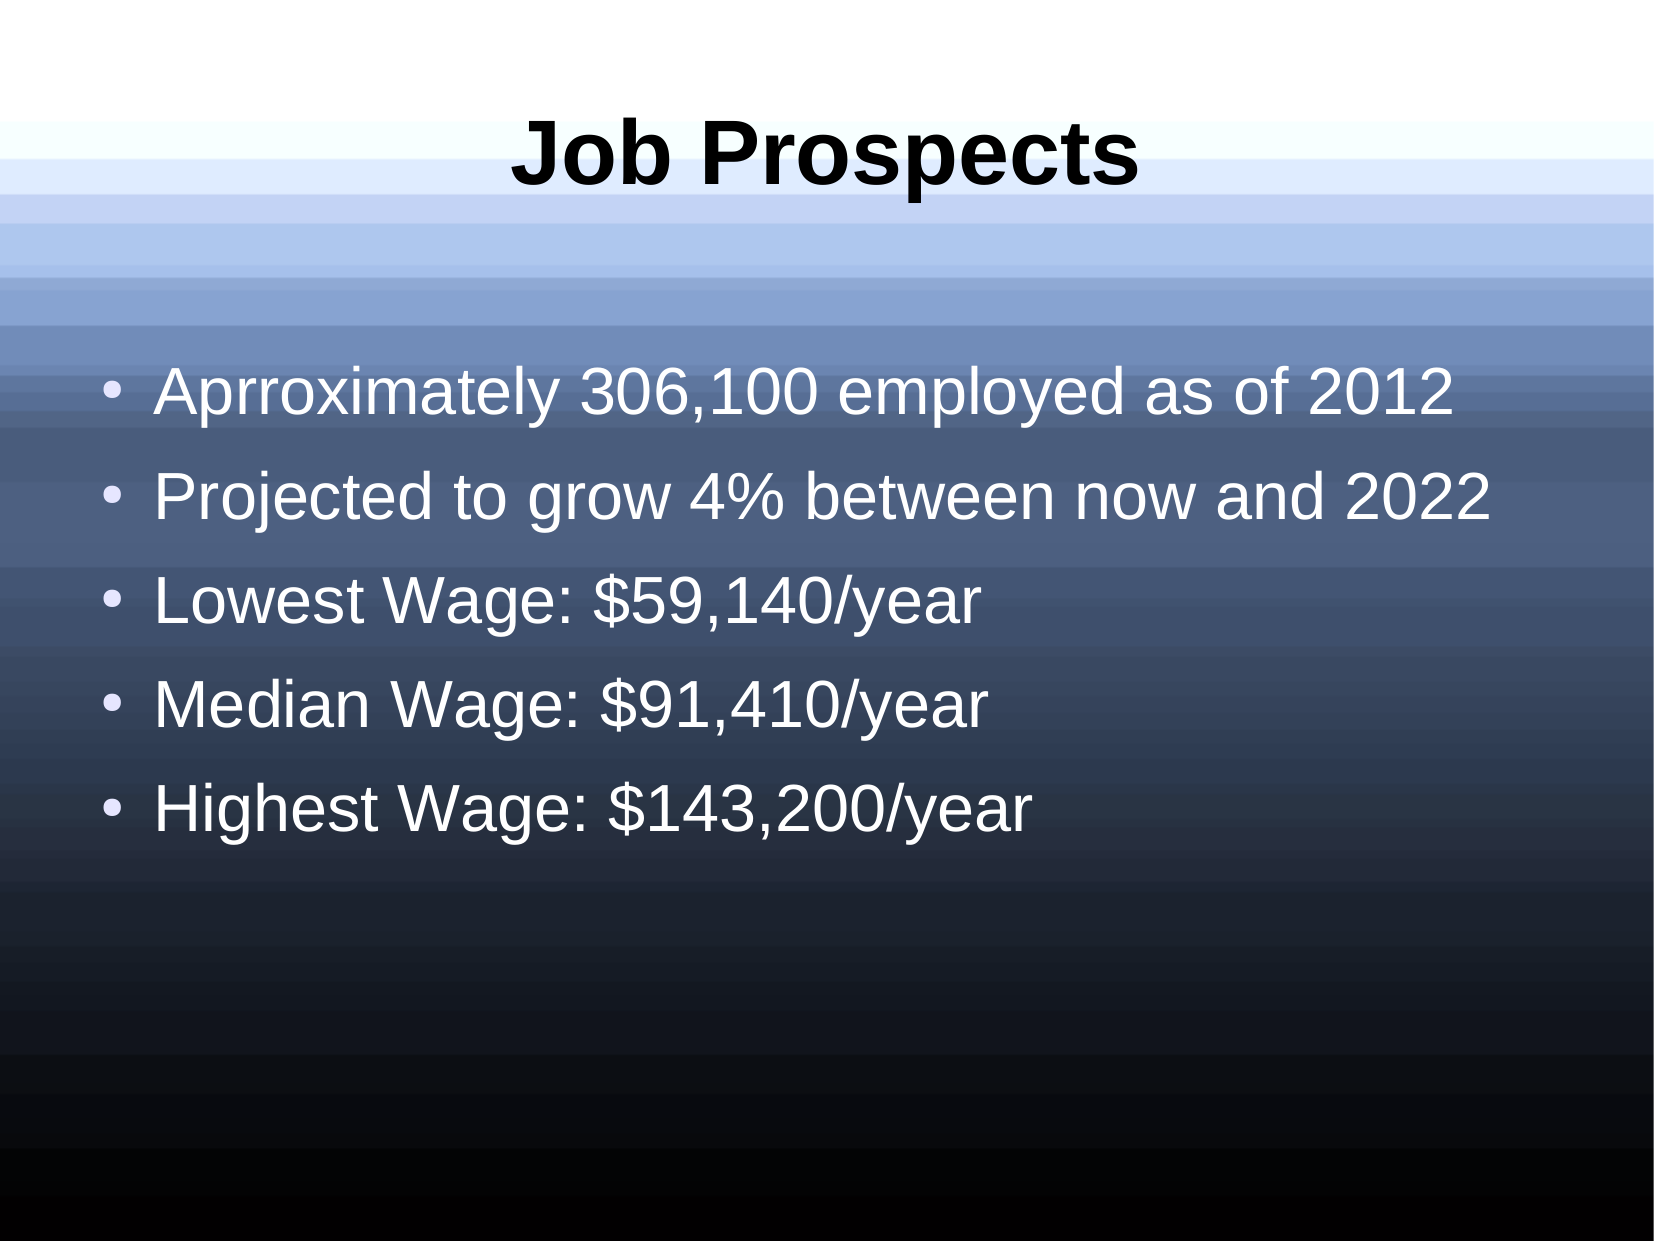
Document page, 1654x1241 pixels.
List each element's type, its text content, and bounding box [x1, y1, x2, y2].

list Aprroximately 306,100 employed as of 2012 Projected to grow 4% between now and 2022 Lowest Wage: $59,140/year Median Wage: $91,410/year Highest Wage: $143,200/year [82, 354, 1571, 1109]
picture [0, 0, 1654, 1241]
title Job Prospects [82, 49, 1571, 257]
